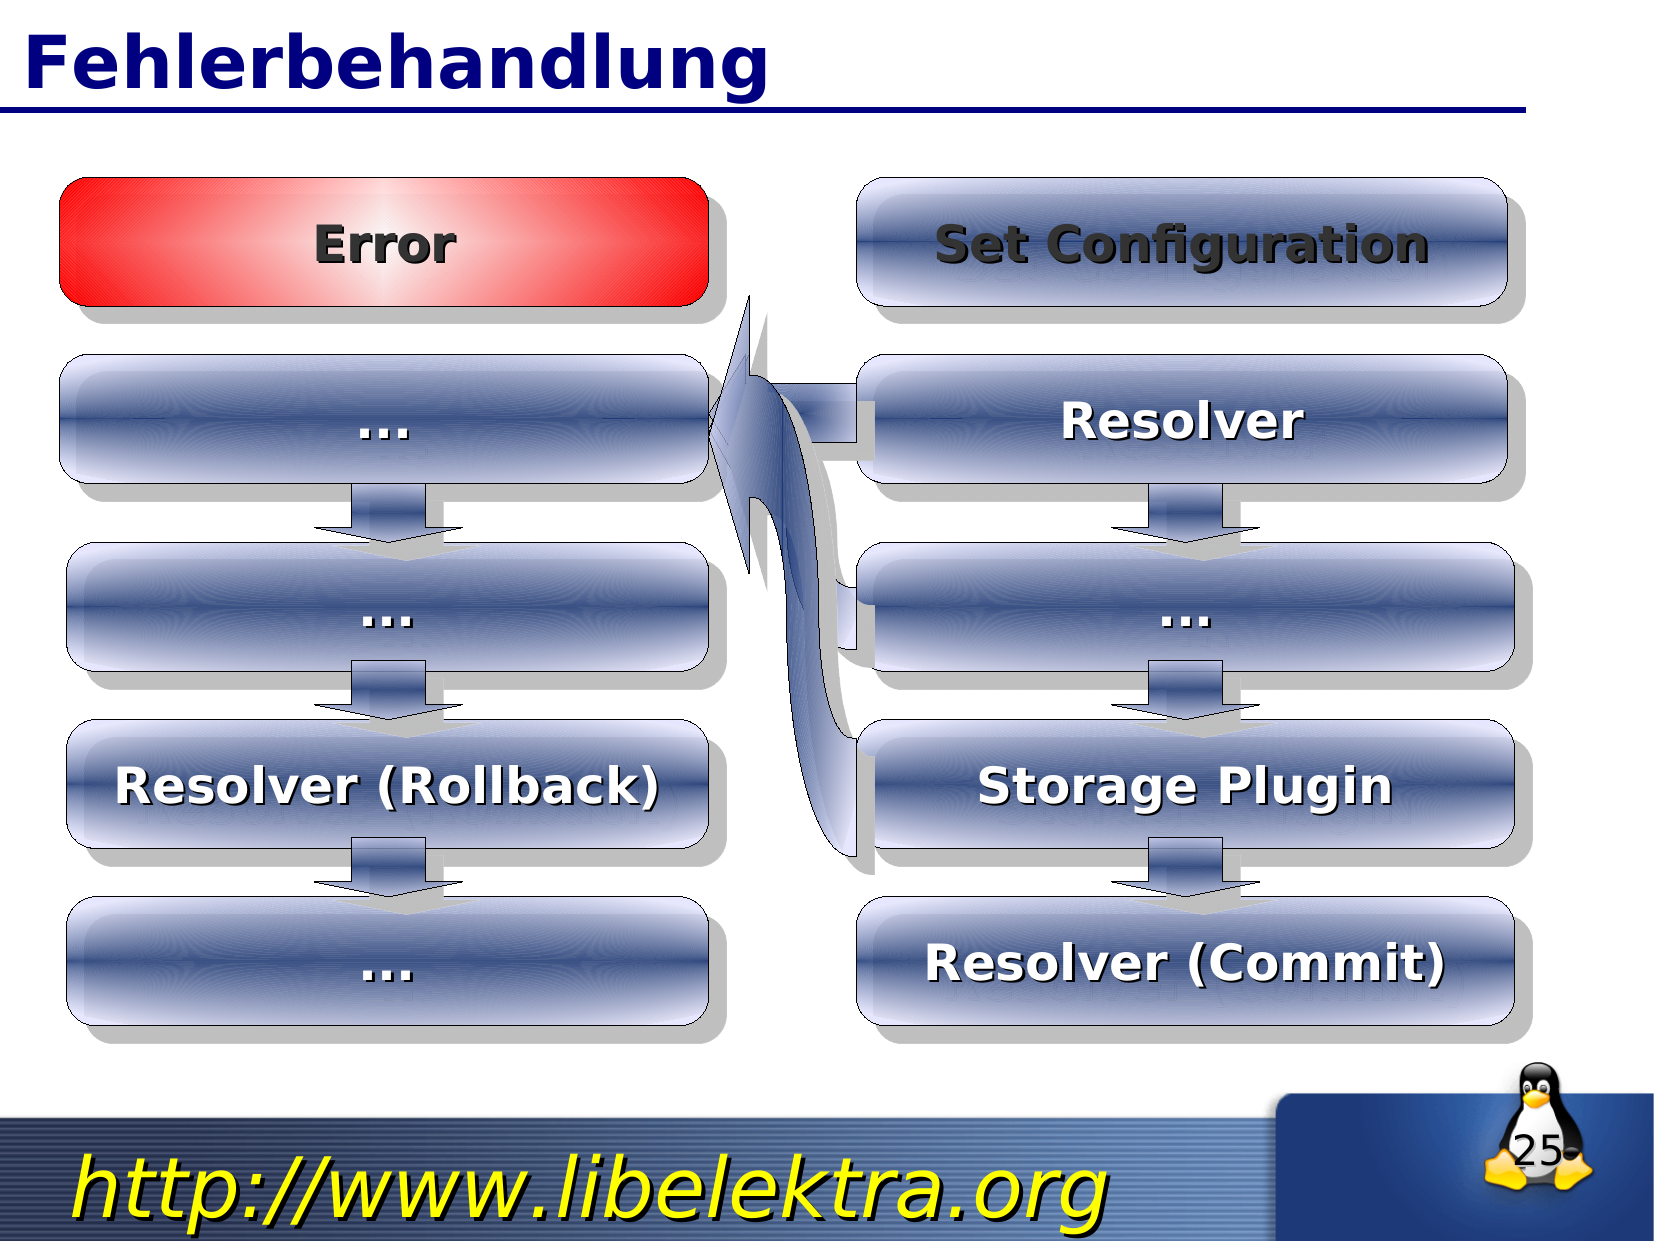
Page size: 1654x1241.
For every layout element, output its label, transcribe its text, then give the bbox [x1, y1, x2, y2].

text_box [1111, 837, 1260, 897]
text_box Error [59, 177, 709, 307]
text_box [708, 295, 857, 857]
text_box Storage Plugin [857, 719, 1515, 849]
text_box [314, 660, 463, 720]
text_box ... [66, 896, 709, 1026]
text_box [314, 483, 463, 543]
text_box [1111, 483, 1260, 543]
text_box Resolver (Commit) [856, 896, 1515, 1026]
text_box Resolver [856, 354, 1508, 484]
text_box Resolver (Rollback) [66, 719, 709, 849]
text_box ... [66, 542, 709, 672]
text_box [314, 837, 463, 897]
text_box <Nummer> [1312, 1122, 1565, 1178]
text_box Fehlerbehandlung [22, 14, 1611, 111]
text_box [1111, 660, 1260, 720]
text_box ... [59, 354, 709, 484]
picture [0, 1061, 1654, 1241]
text_box ... [856, 542, 1515, 672]
text_box Set Configuration [856, 177, 1508, 307]
